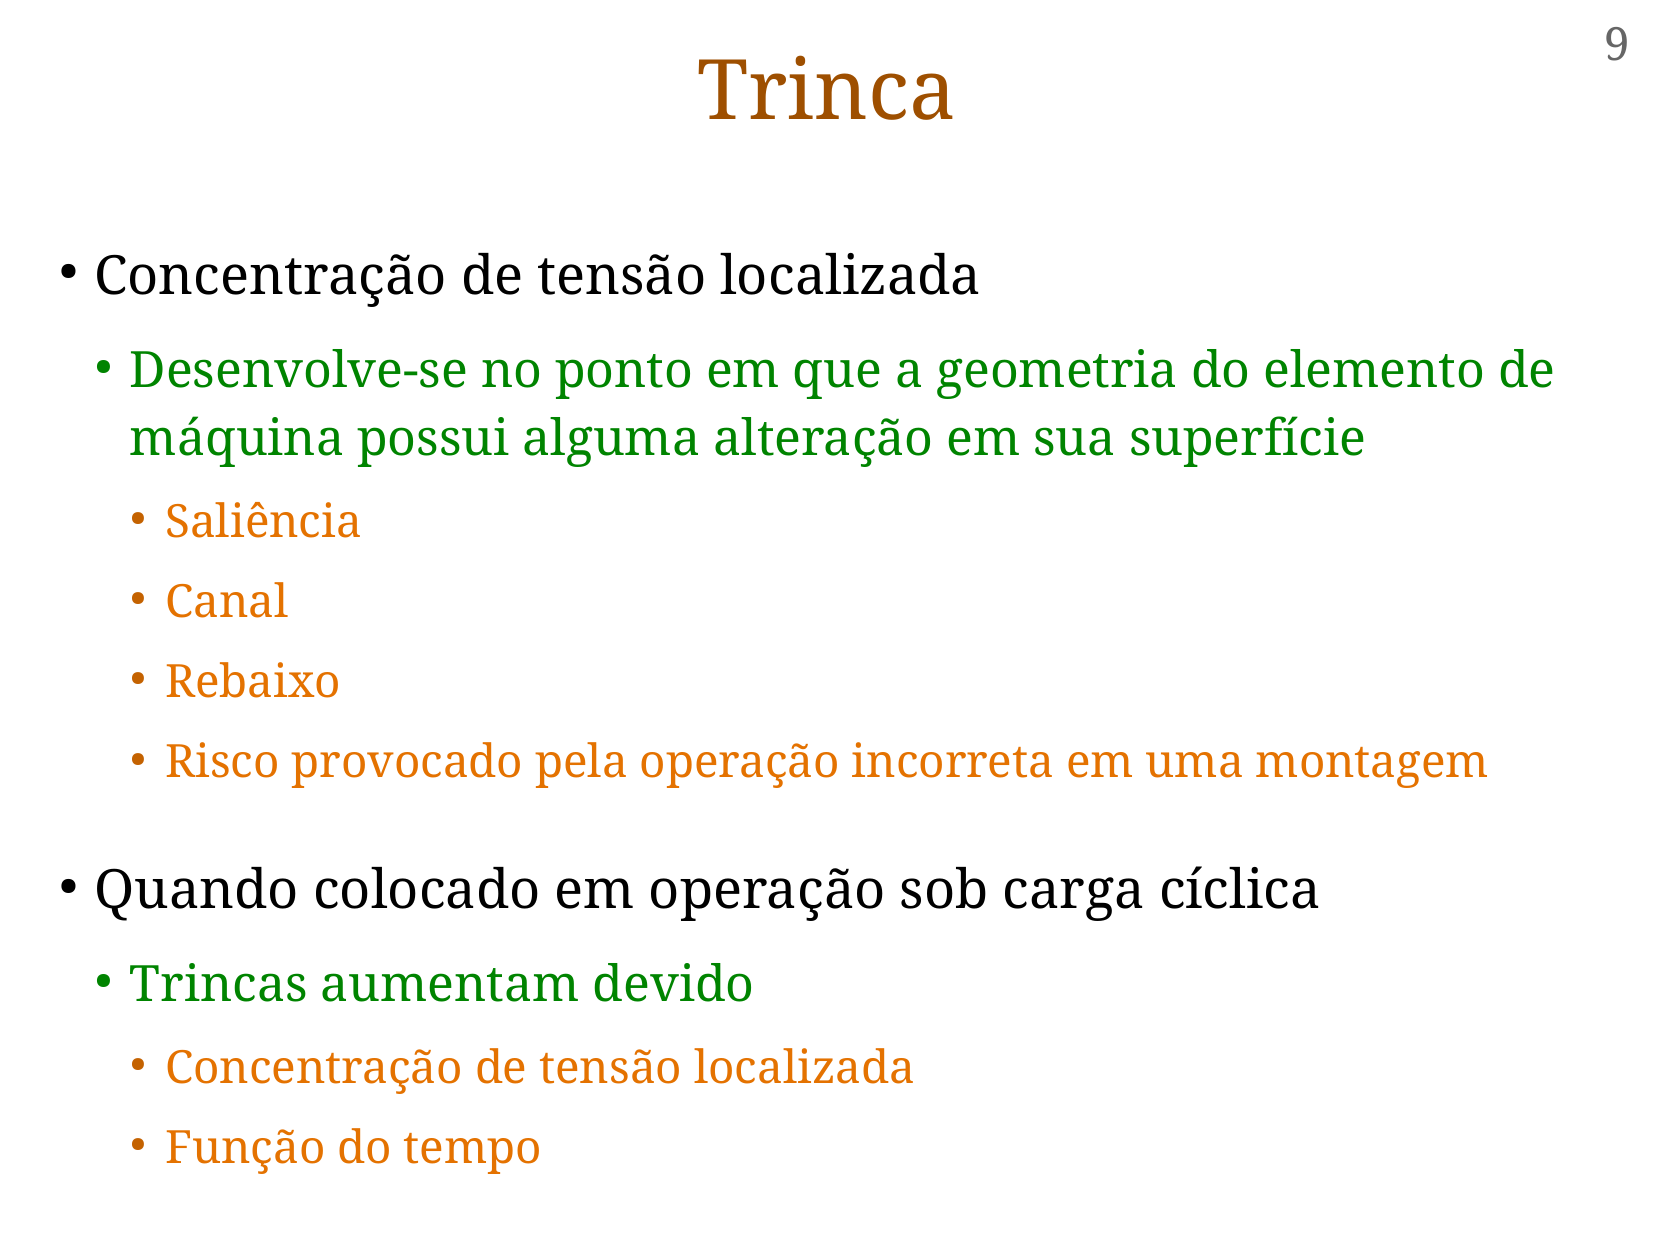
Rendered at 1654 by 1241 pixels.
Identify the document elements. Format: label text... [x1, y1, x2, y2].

title Trinca [59, 29, 1595, 148]
list Concentração de tensão localizada Desenvolve-se no ponto em que a geometria do elemento de máquina possui alguma alteração em sua superfície Saliência Canal Rebaixo Risco provocado pela operação incorreta em uma montagem Quando colocado em operação sob carga cíclica Trincas aumentam devido Concentração de tensão localizada Função do tempo [59, 236, 1595, 1211]
